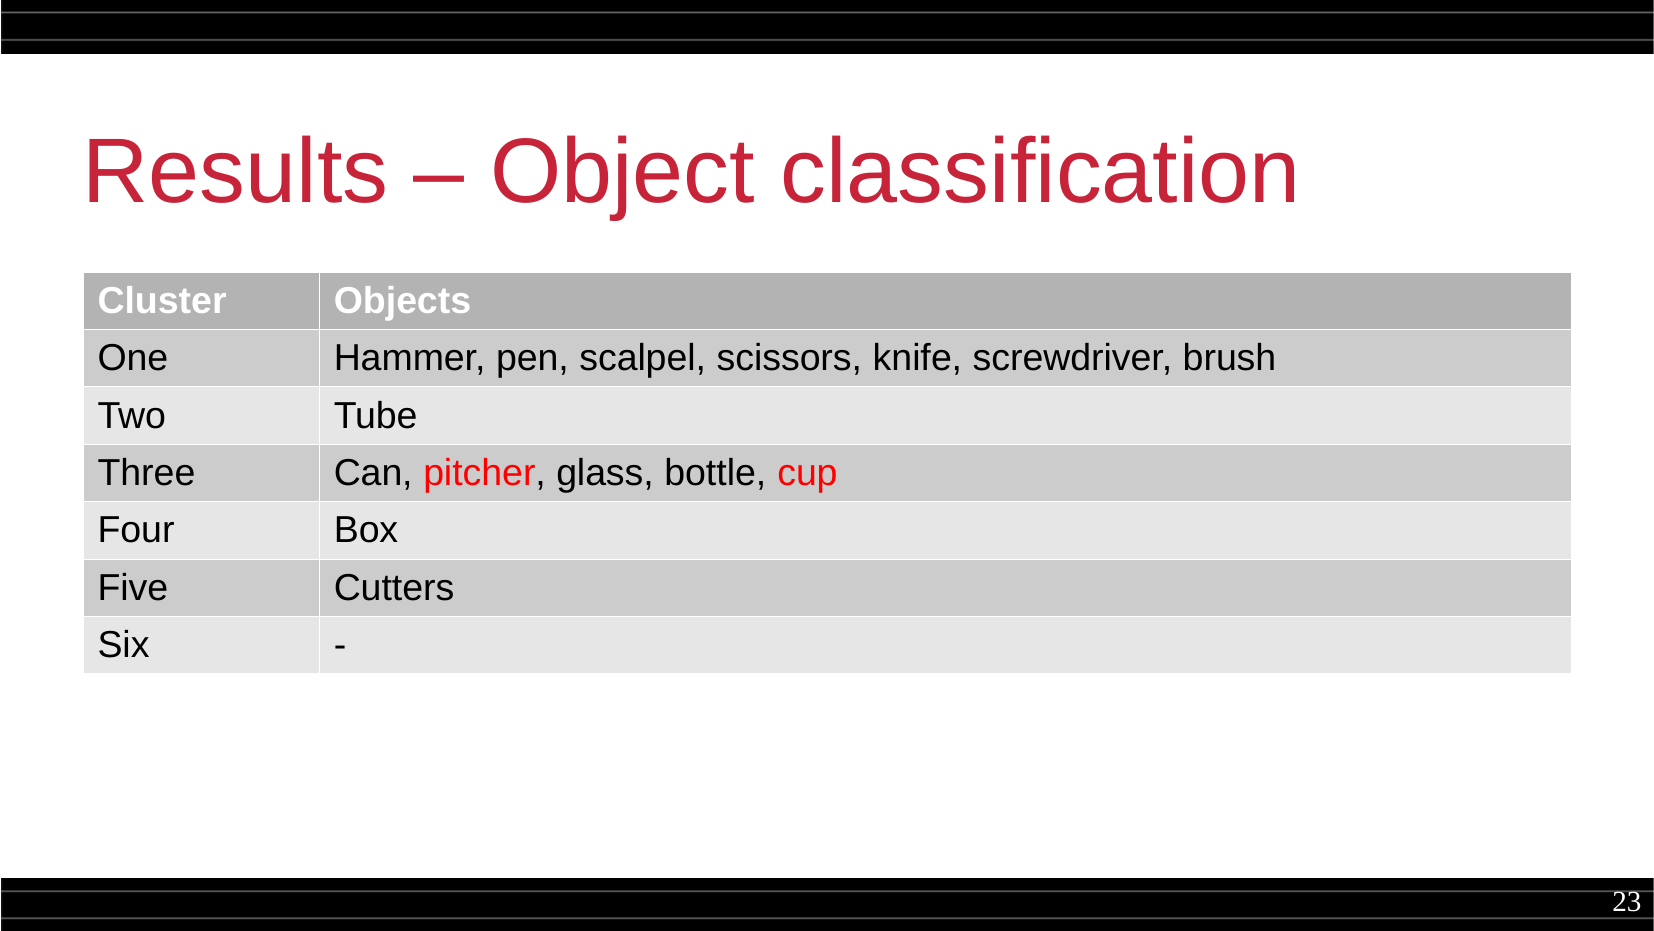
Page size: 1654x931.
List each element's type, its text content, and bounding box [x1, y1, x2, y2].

table_cell One [84, 330, 319, 386]
table_cell Cutters [320, 560, 1571, 616]
table_cell Three [84, 445, 319, 501]
picture [1, 878, 1654, 931]
picture [1, 0, 1654, 54]
table_header Cluster [84, 273, 319, 329]
table_cell Two [84, 387, 319, 444]
table_cell Four [84, 502, 319, 559]
table_cell Hammer, pen, scalpel, scissors, knife, screwdriver, brush [320, 330, 1571, 386]
table_header Objects [320, 273, 1571, 329]
table_cell Five [84, 560, 319, 616]
table_cell - [320, 617, 1571, 673]
table_cell Six [84, 617, 319, 673]
title Results – Object classification [82, 92, 1571, 249]
table_cell Box [320, 502, 1571, 559]
table_cell Tube [320, 387, 1571, 444]
table_cell Can, pitcher, glass, bottle, cup [320, 445, 1571, 501]
